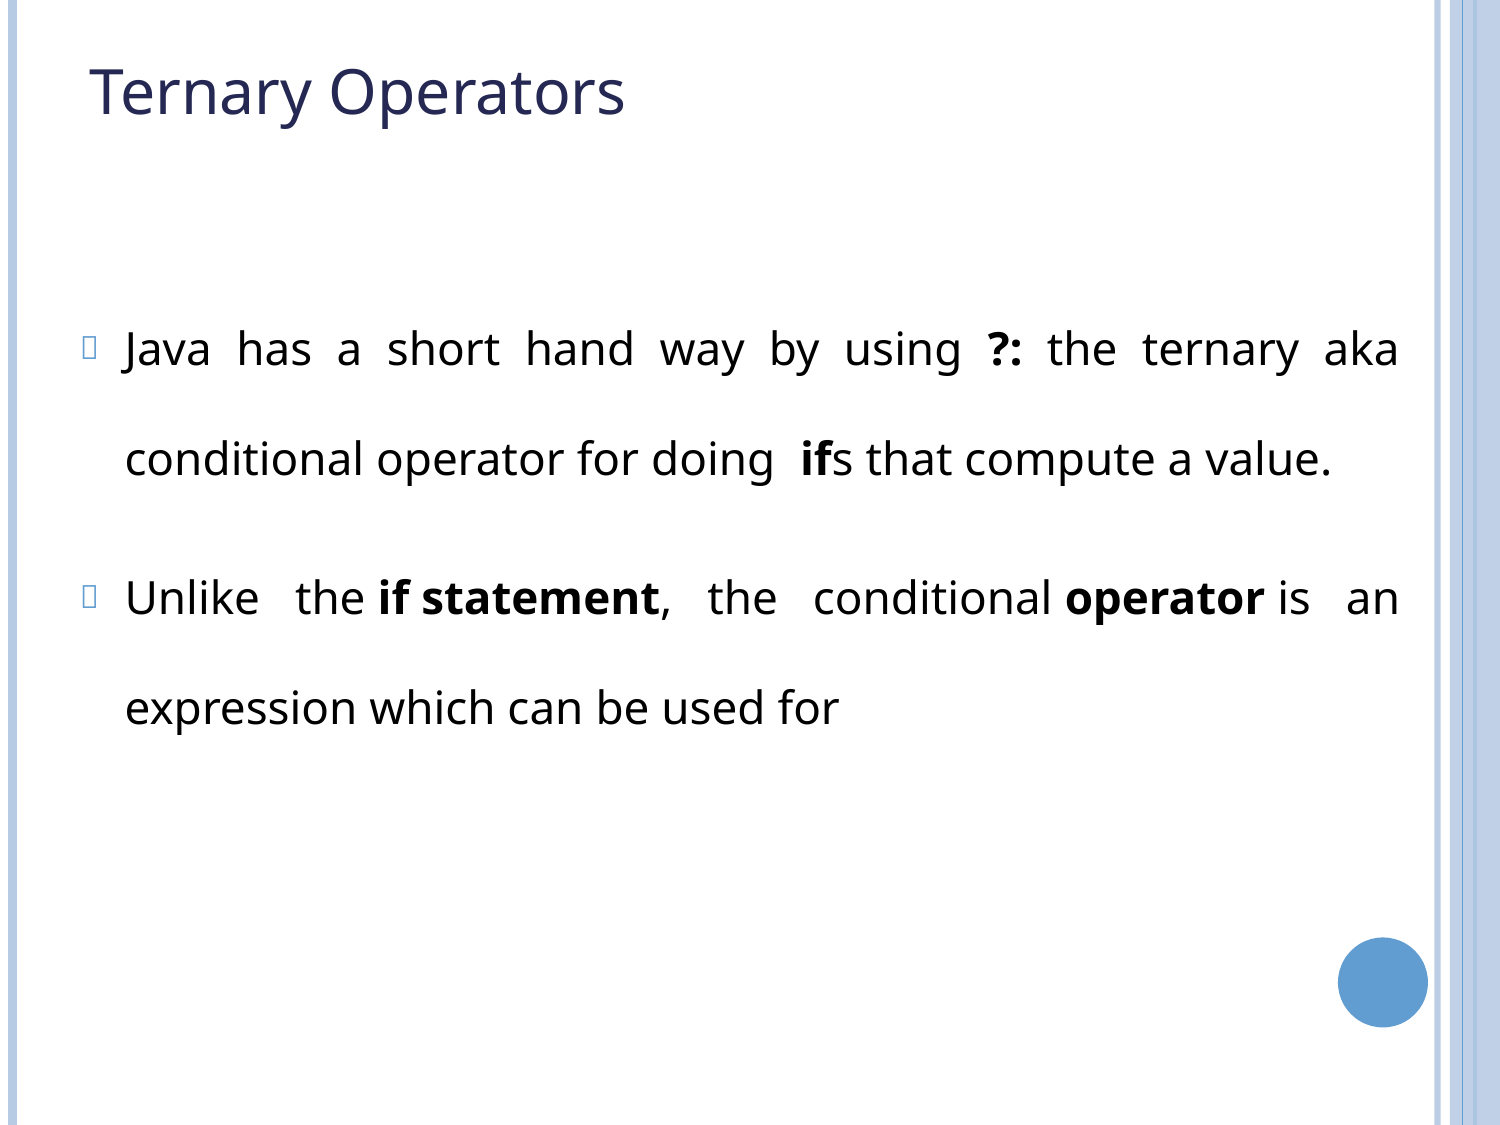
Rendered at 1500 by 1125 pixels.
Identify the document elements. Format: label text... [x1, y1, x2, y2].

list Java has a short hand way by using ?: the ternary aka conditional operator for doing ifs that compute a value. Unlike the if statement, the conditional operator is an expression which can be used for [64, 257, 1415, 1000]
title Ternary Operators [75, 45, 1300, 233]
